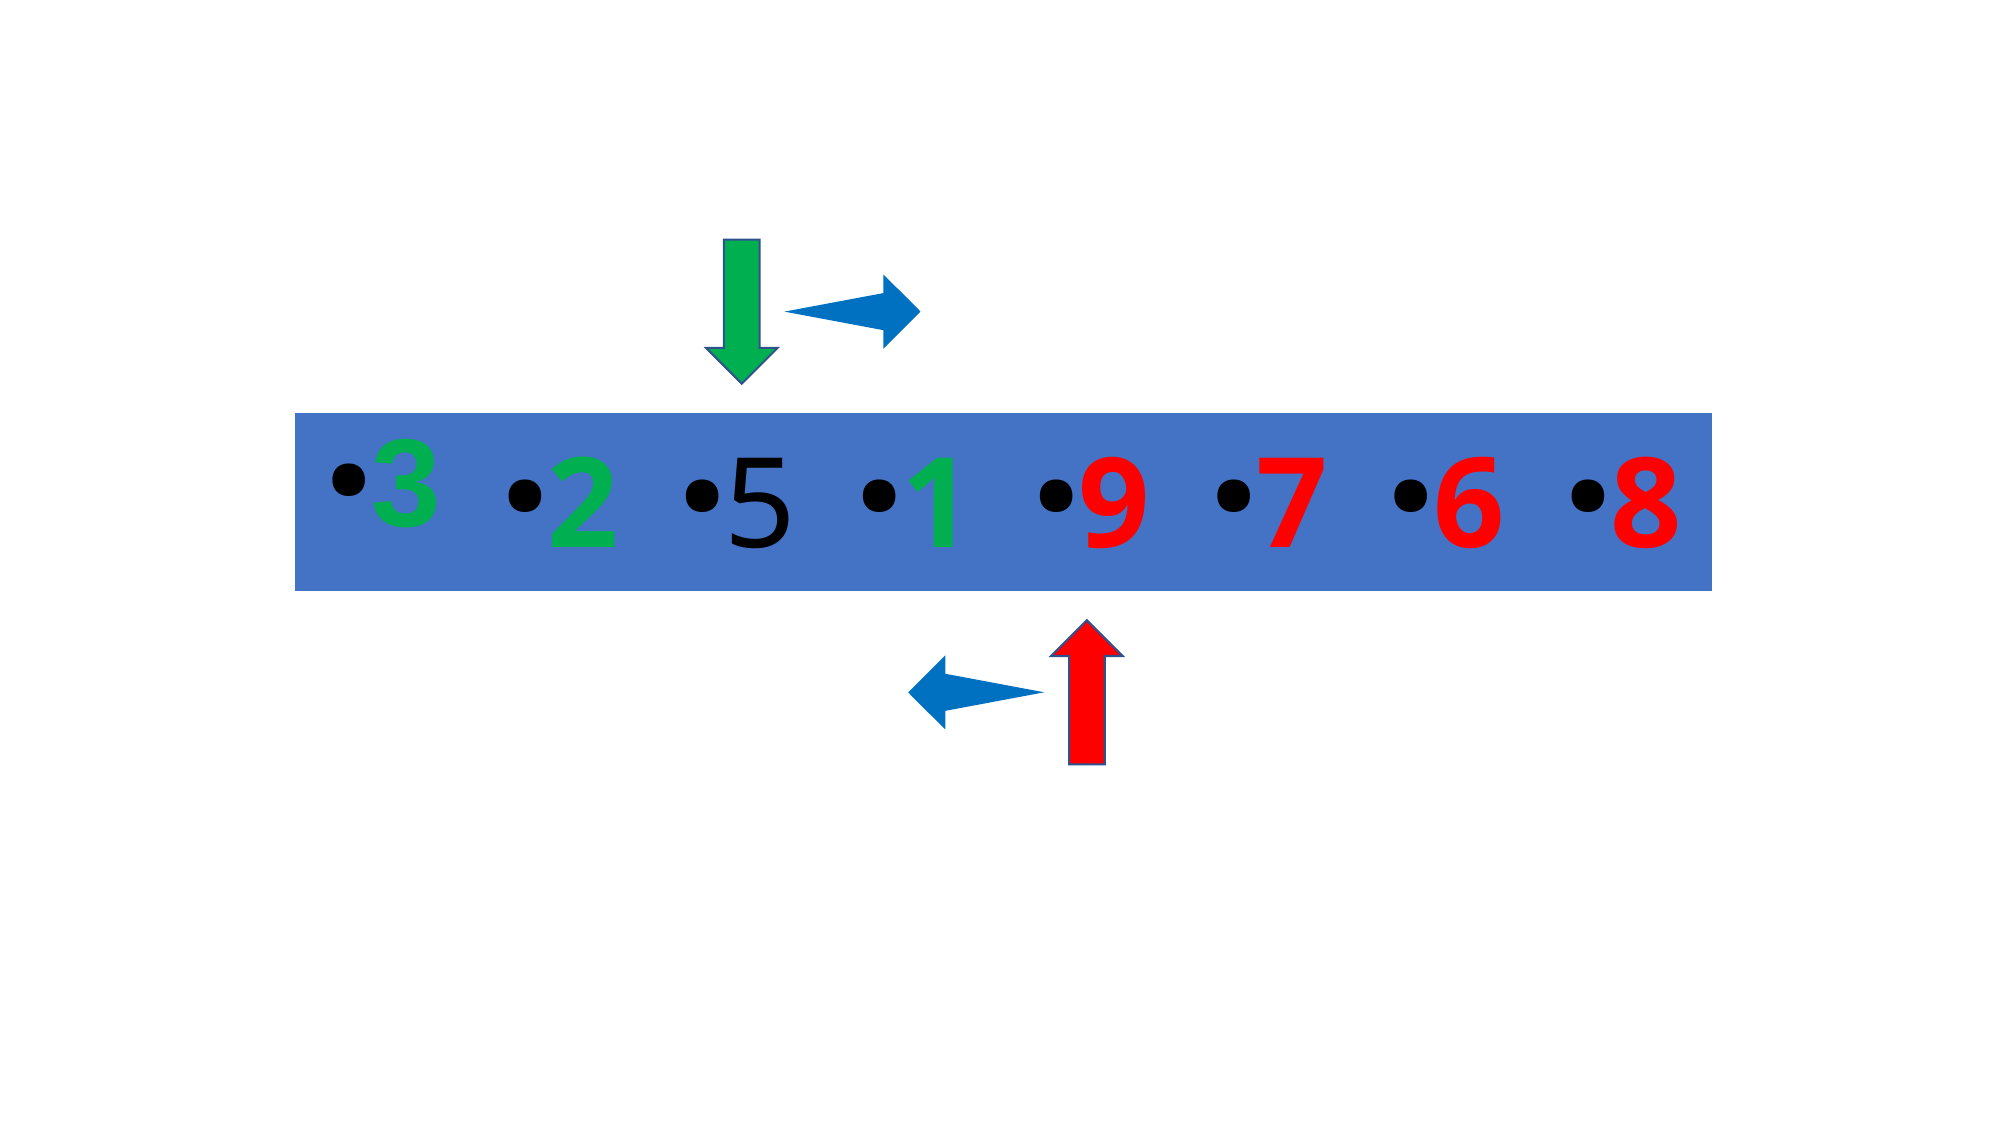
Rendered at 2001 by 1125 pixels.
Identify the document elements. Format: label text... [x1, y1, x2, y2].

table_header 5 [649, 413, 826, 591]
table_header 2 [472, 413, 649, 591]
table_header 7 [1181, 413, 1358, 591]
picture [901, 617, 1052, 768]
table_header 1 [826, 413, 1004, 591]
text_box [706, 239, 777, 384]
table_header 8 [1535, 413, 1712, 591]
text_box [1052, 620, 1123, 765]
picture [777, 236, 928, 387]
table_header 3 [295, 413, 472, 591]
table_header 6 [1358, 413, 1535, 591]
table_header 9 [1004, 413, 1181, 591]
